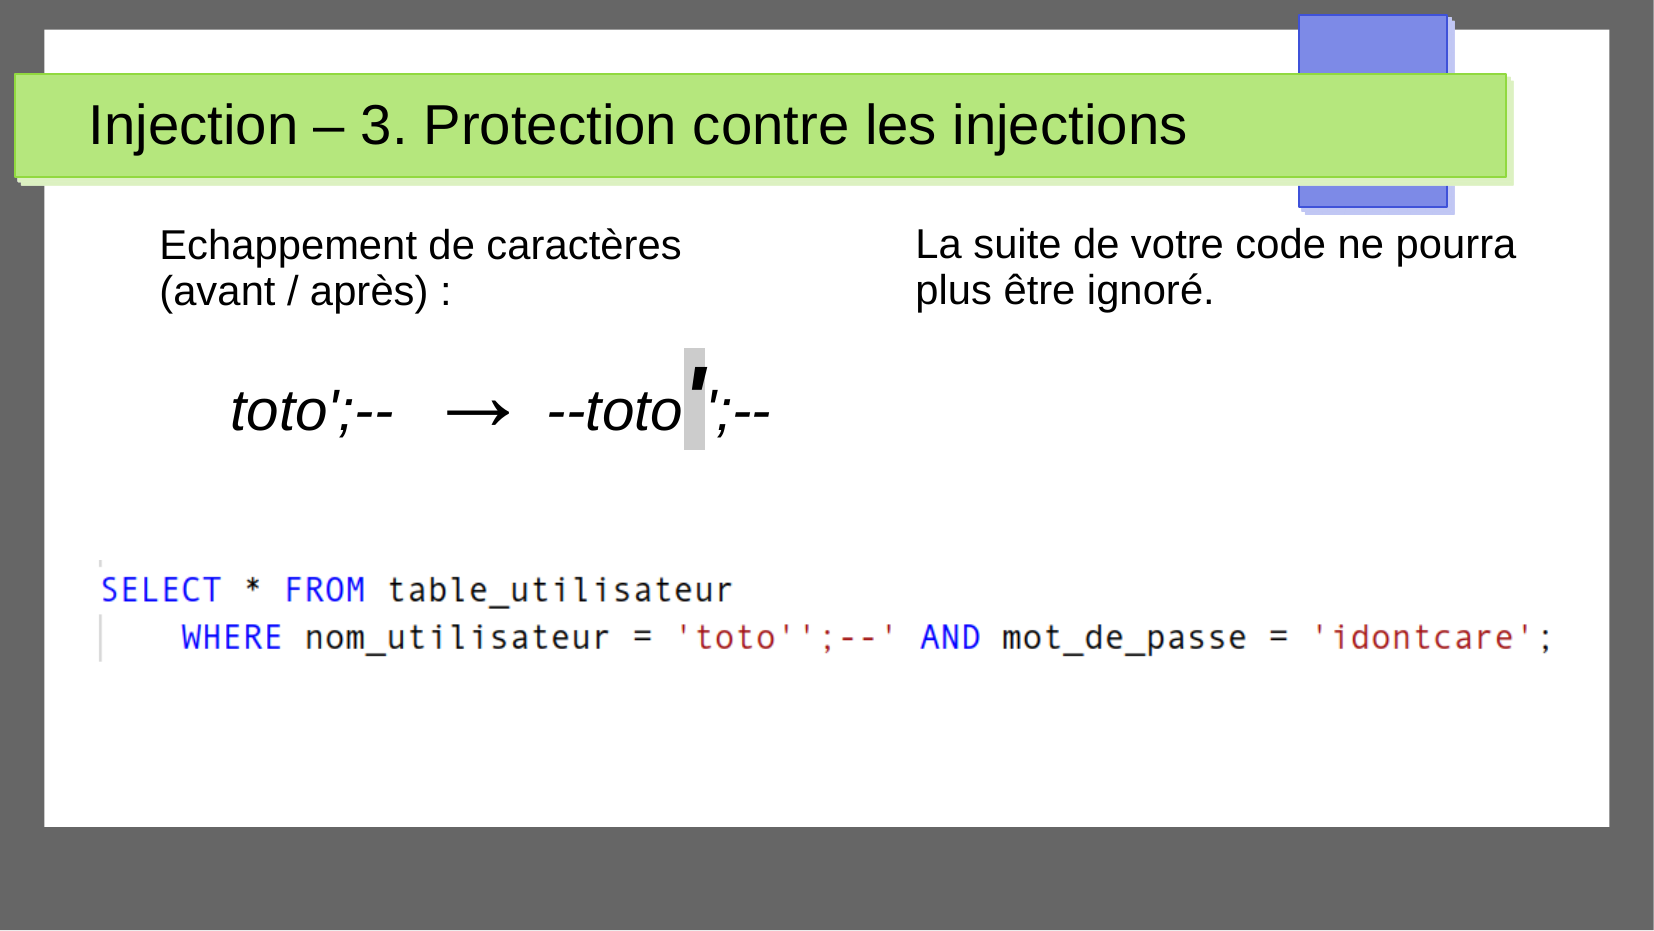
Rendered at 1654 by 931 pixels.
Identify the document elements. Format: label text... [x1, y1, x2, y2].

picture [88, 560, 1565, 672]
list Echappement de caractères (avant / après) : toto';-- → --toto'';-- [88, 221, 809, 504]
list La suite de votre code ne pourra plus être ignoré. [844, 220, 1565, 502]
title Injection – 3. Protection contre les injections [88, 73, 1506, 178]
